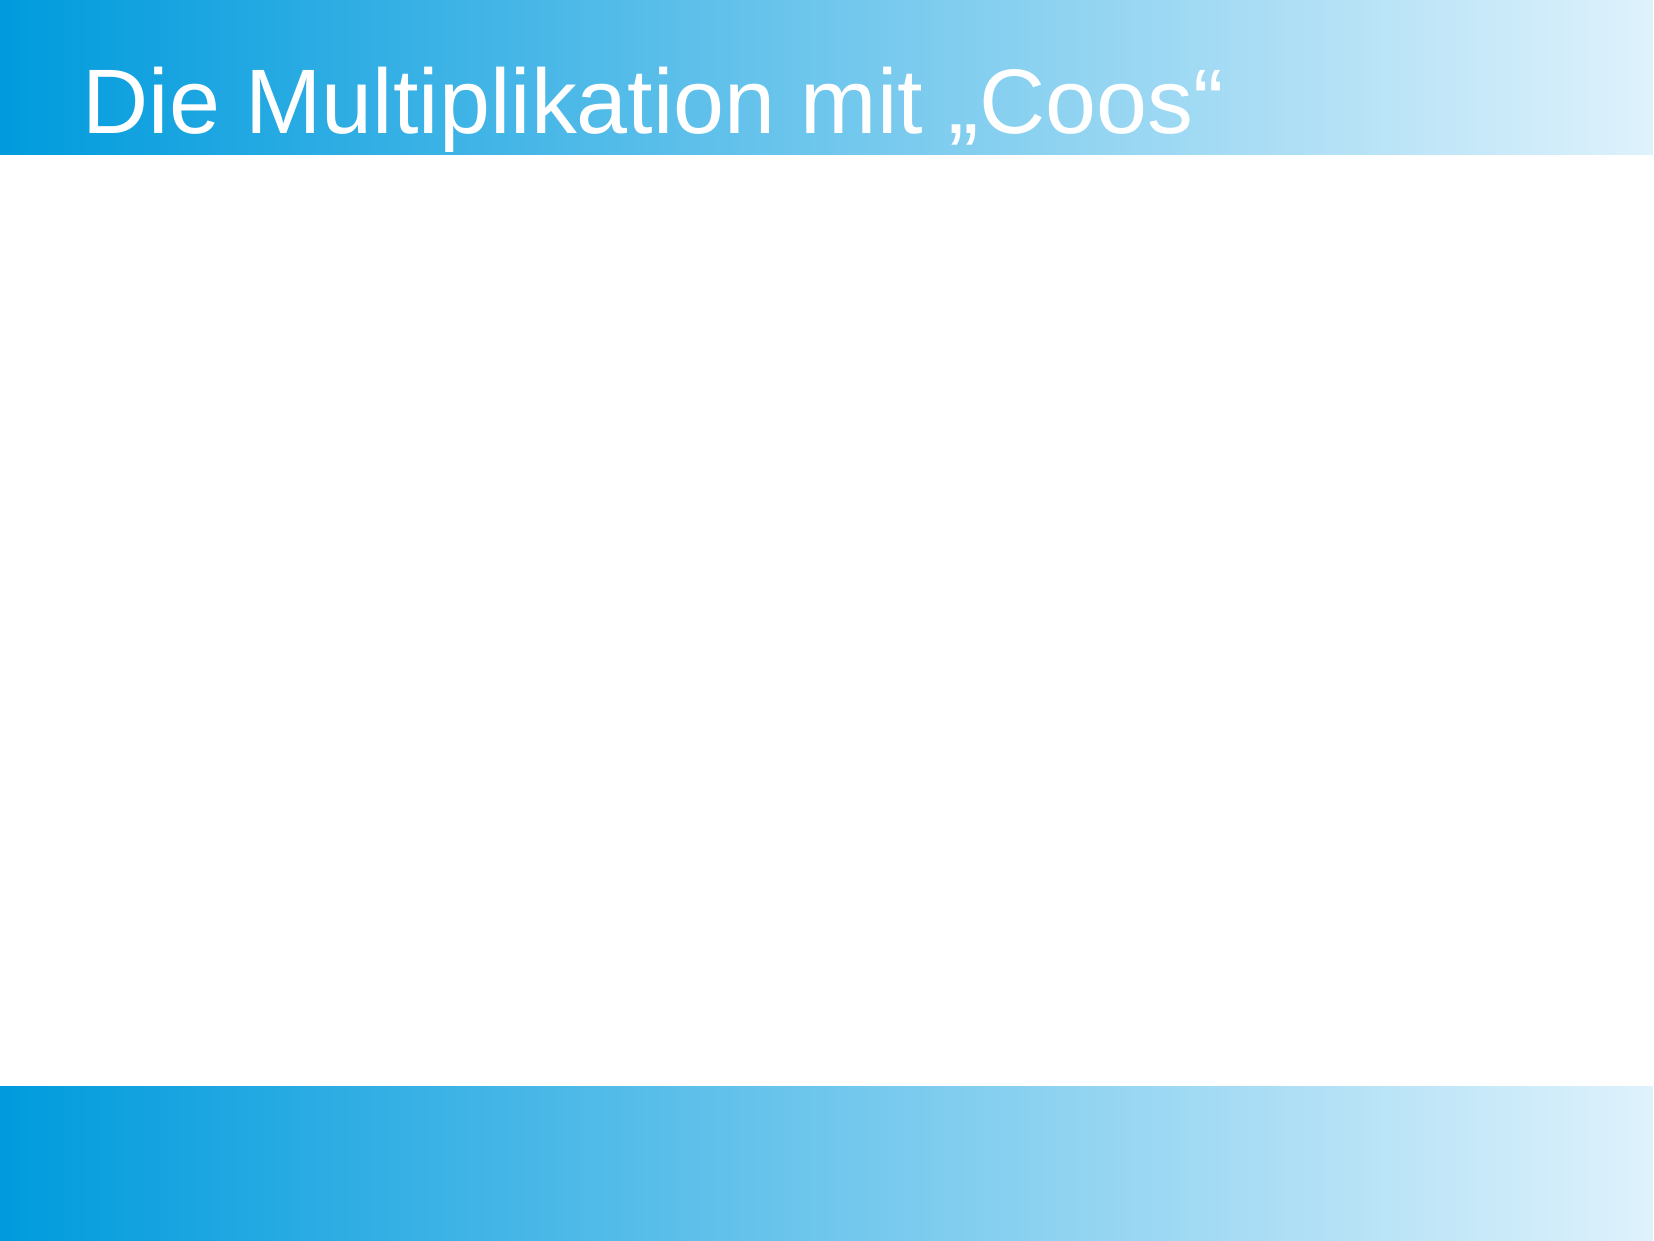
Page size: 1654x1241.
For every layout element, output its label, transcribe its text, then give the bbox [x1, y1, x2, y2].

title Die Multiplikation mit „Coos“ [82, 49, 1571, 155]
